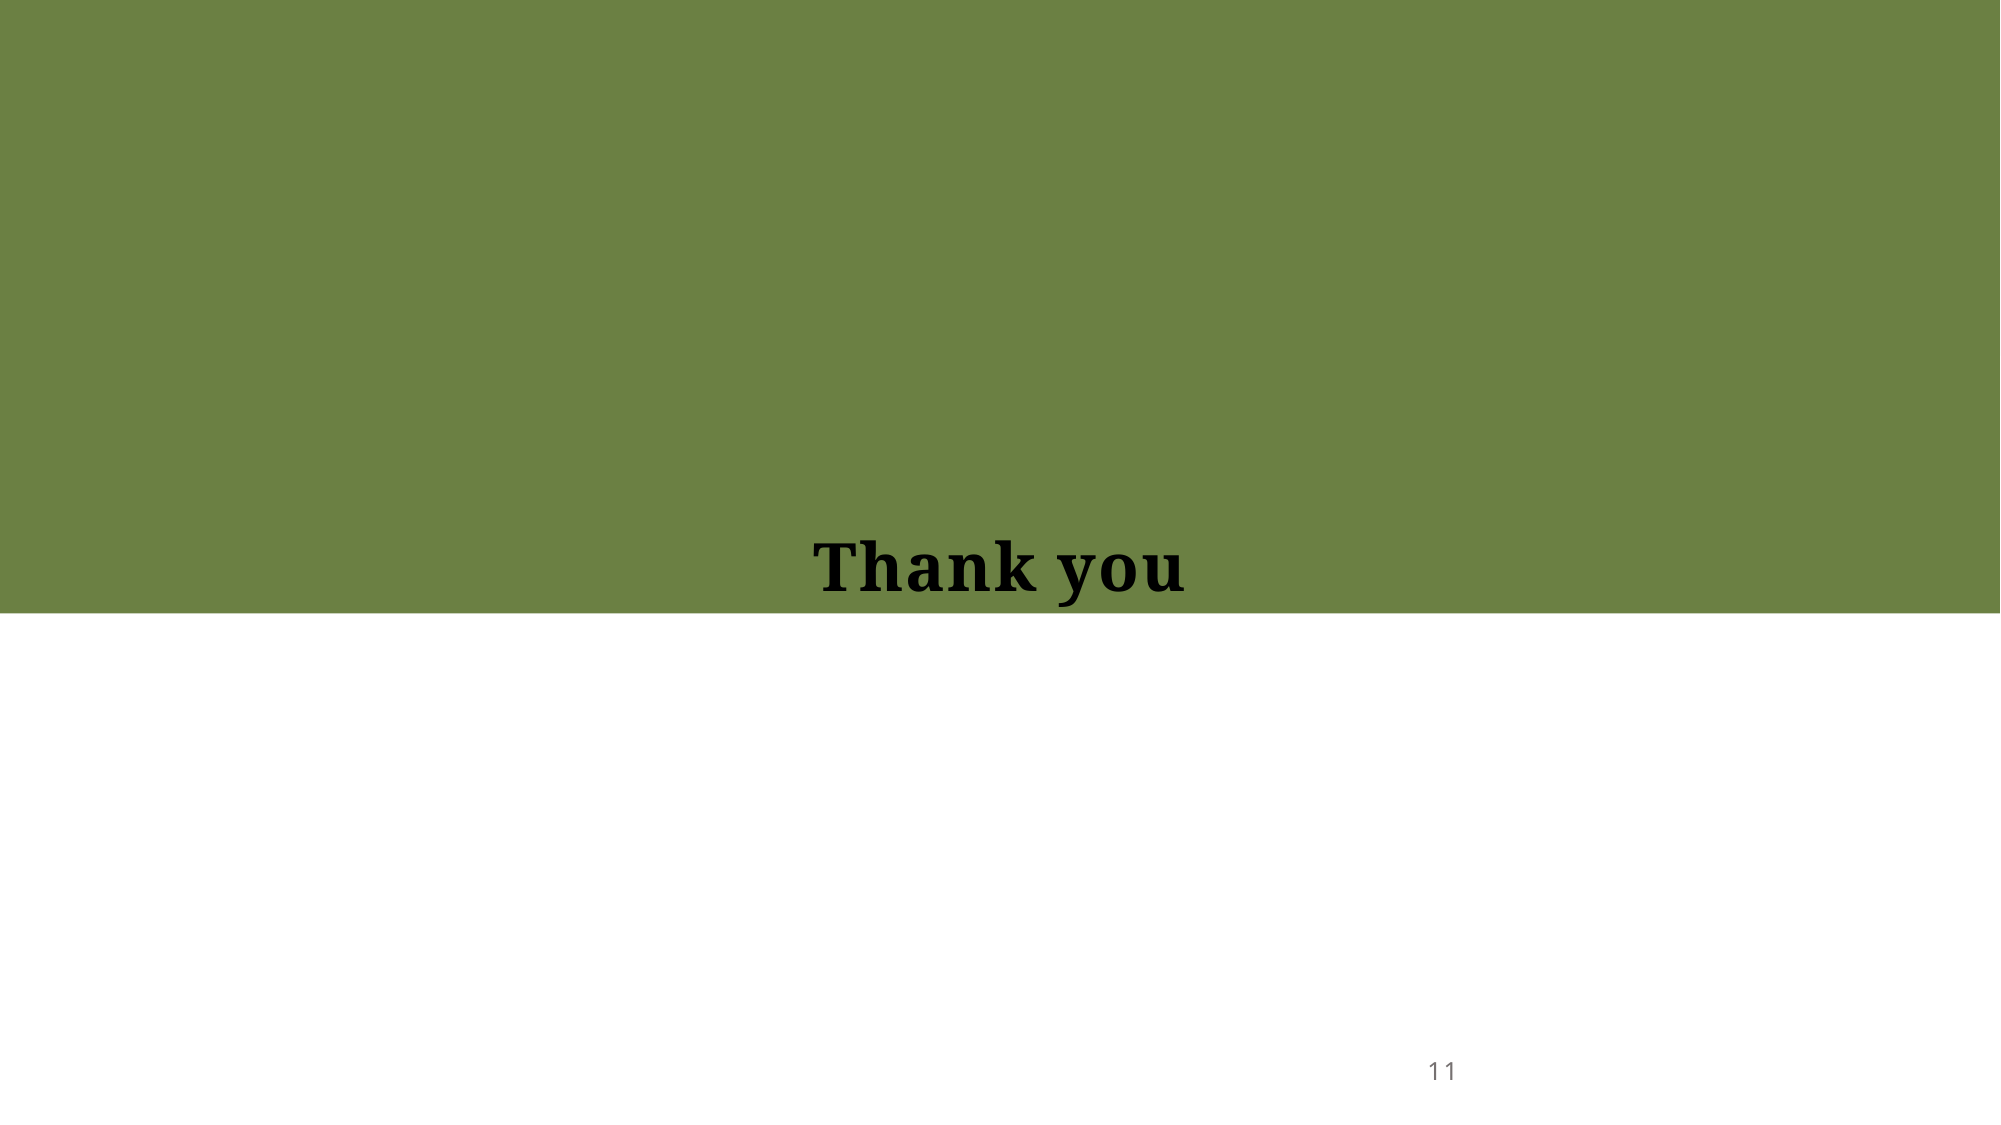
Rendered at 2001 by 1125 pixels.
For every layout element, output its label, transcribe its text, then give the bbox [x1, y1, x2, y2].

text_box [1412, 1042, 1863, 1103]
title Thank you [0, 0, 2000, 614]
